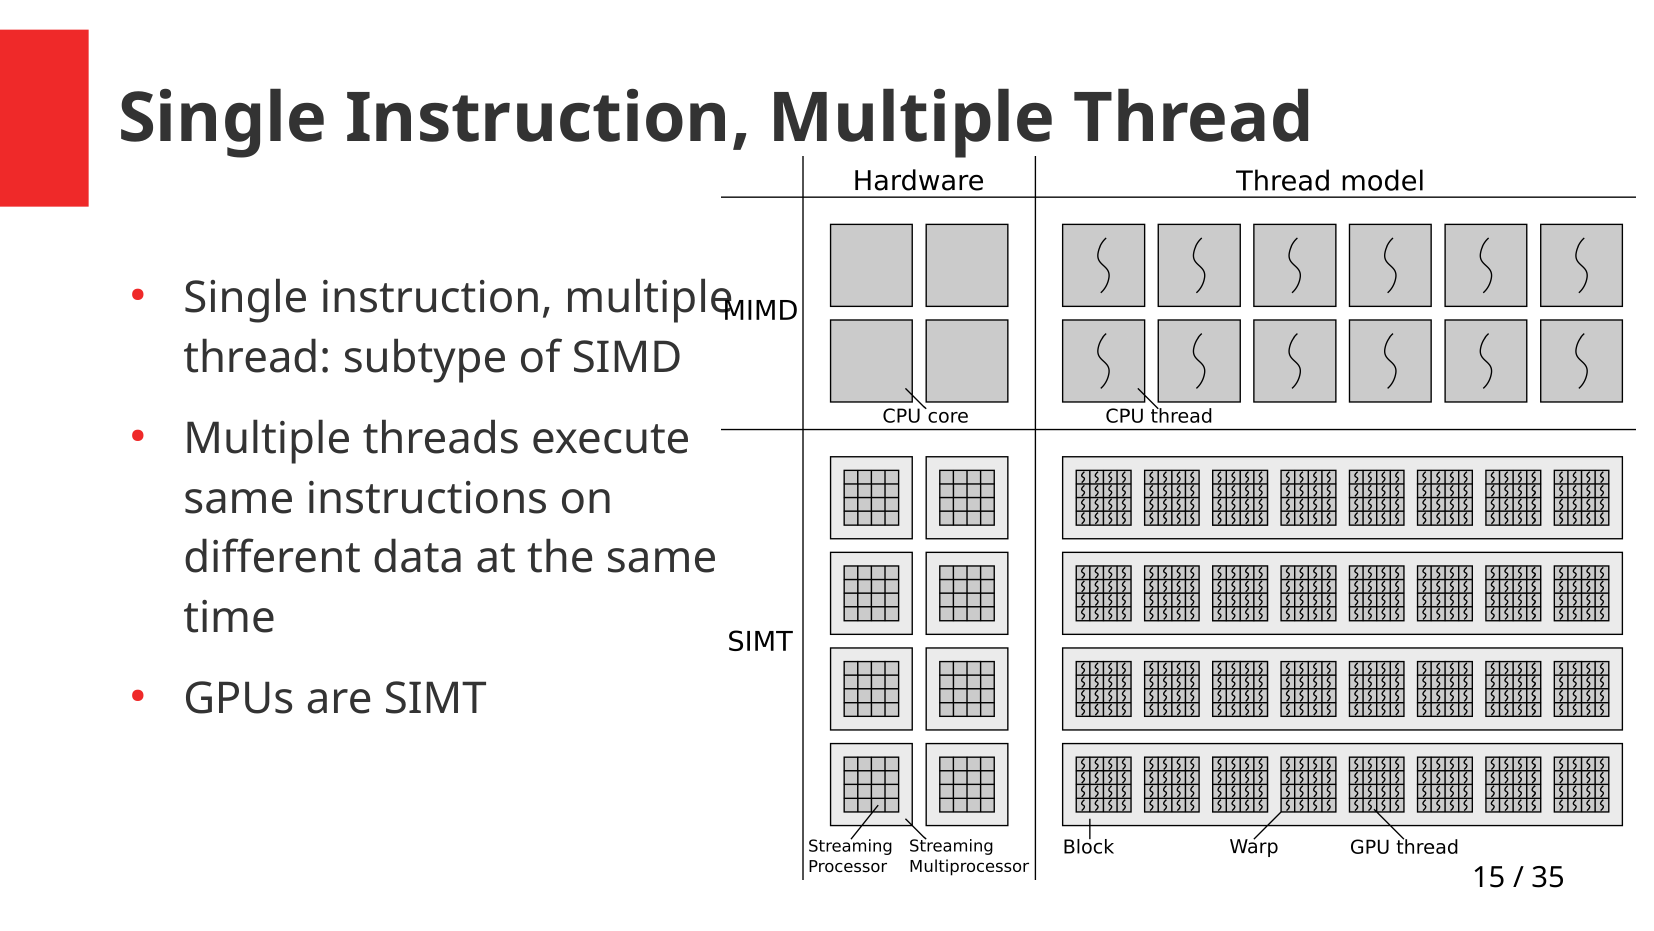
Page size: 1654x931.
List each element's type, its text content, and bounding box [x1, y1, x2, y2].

list Single instruction, multiple thread: subtype of SIMD Multiple threads execute same instructions on different data at the same time GPUs are SIMT [112, 265, 751, 901]
title Single Instruction, Multiple Thread [118, 37, 1571, 193]
picture [721, 156, 1636, 880]
